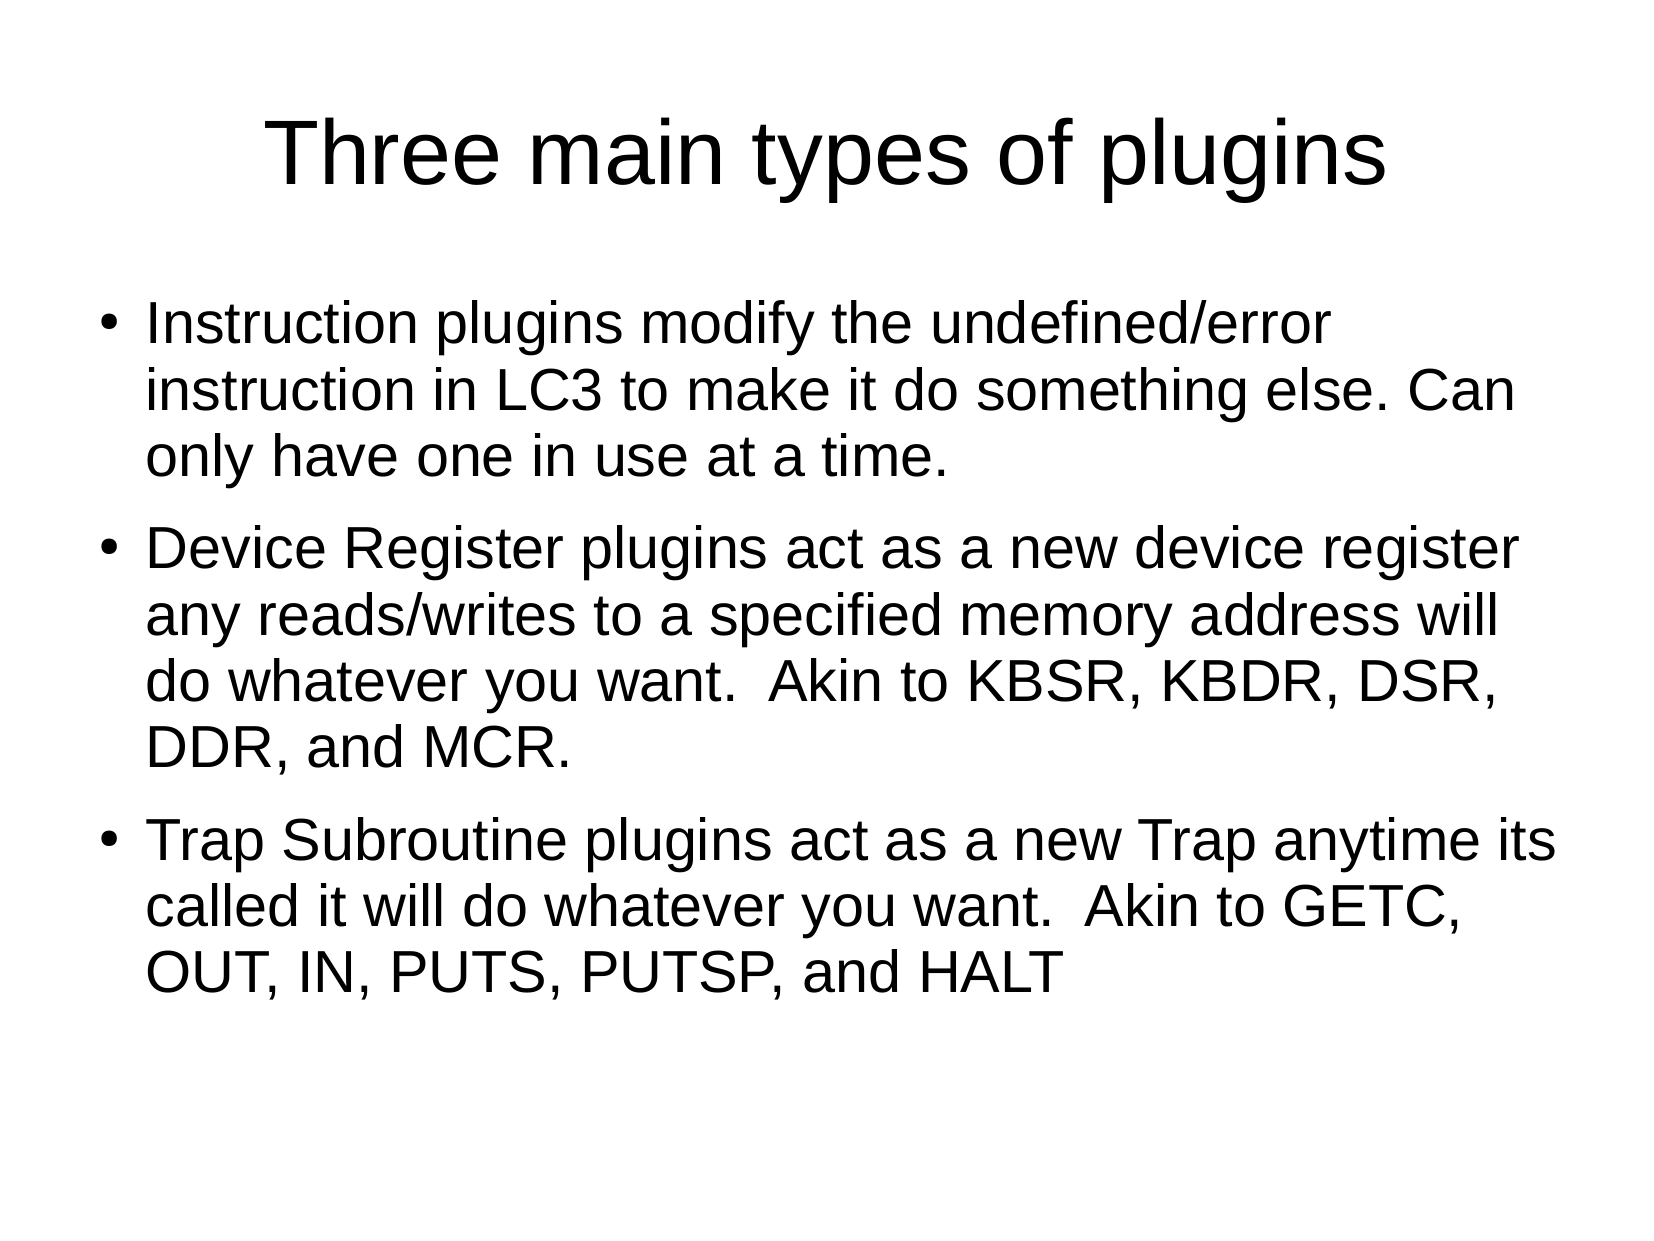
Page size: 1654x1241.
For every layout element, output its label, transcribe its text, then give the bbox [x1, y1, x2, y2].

list Instruction plugins modify the undefined/error instruction in LC3 to make it do something else. Can only have one in use at a time. Device Register plugins act as a new device register any reads/writes to a specified memory address will do whatever you want. Akin to KBSR, KBDR, DSR, DDR, and MCR. Trap Subroutine plugins act as a new Trap anytime its called it will do whatever you want. Akin to GETC, OUT, IN, PUTS, PUTSP, and HALT [82, 290, 1571, 1010]
title Three main types of plugins [82, 49, 1571, 257]
